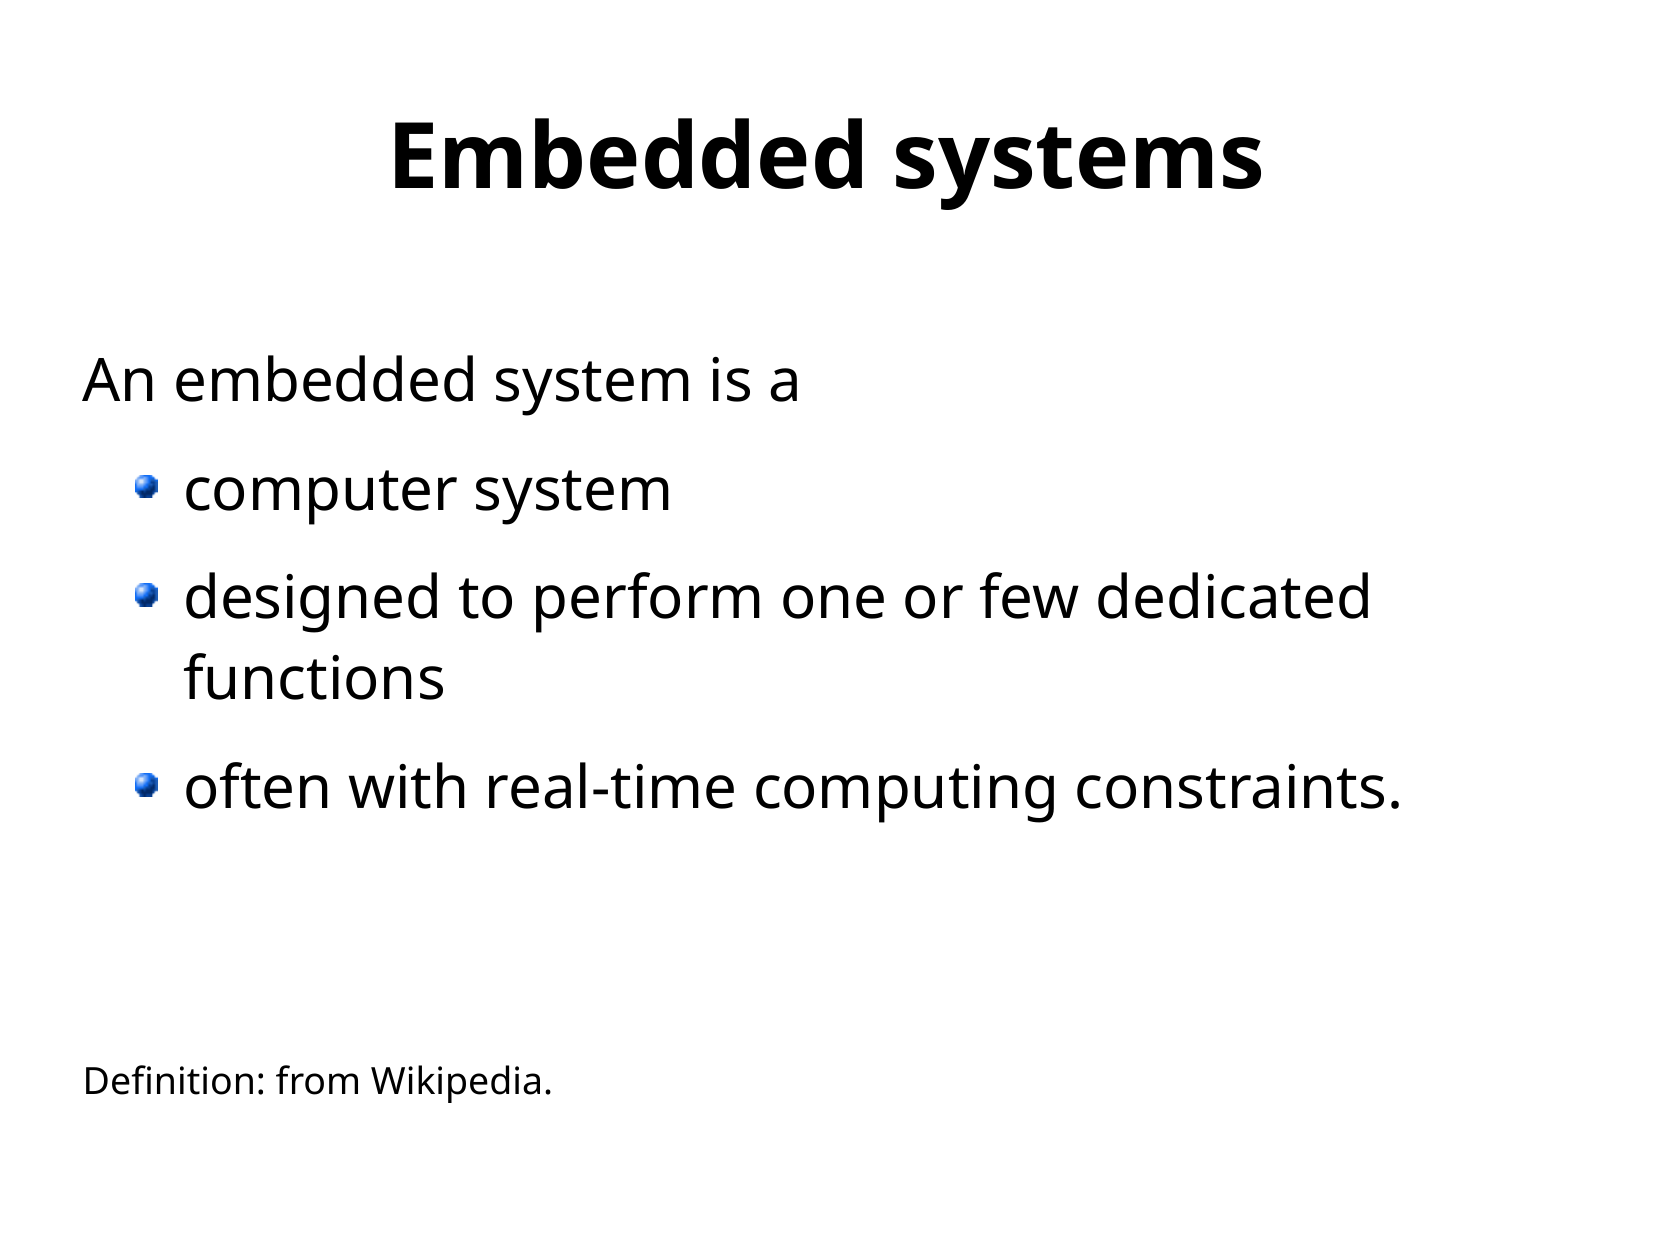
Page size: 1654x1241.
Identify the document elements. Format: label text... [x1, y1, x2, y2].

title Embedded systems [82, 49, 1571, 257]
list An embedded system is a computer system designed to perform one or few dedicated functions often with real-time computing constraints. Definition: from Wikipedia. [82, 337, 1571, 1109]
